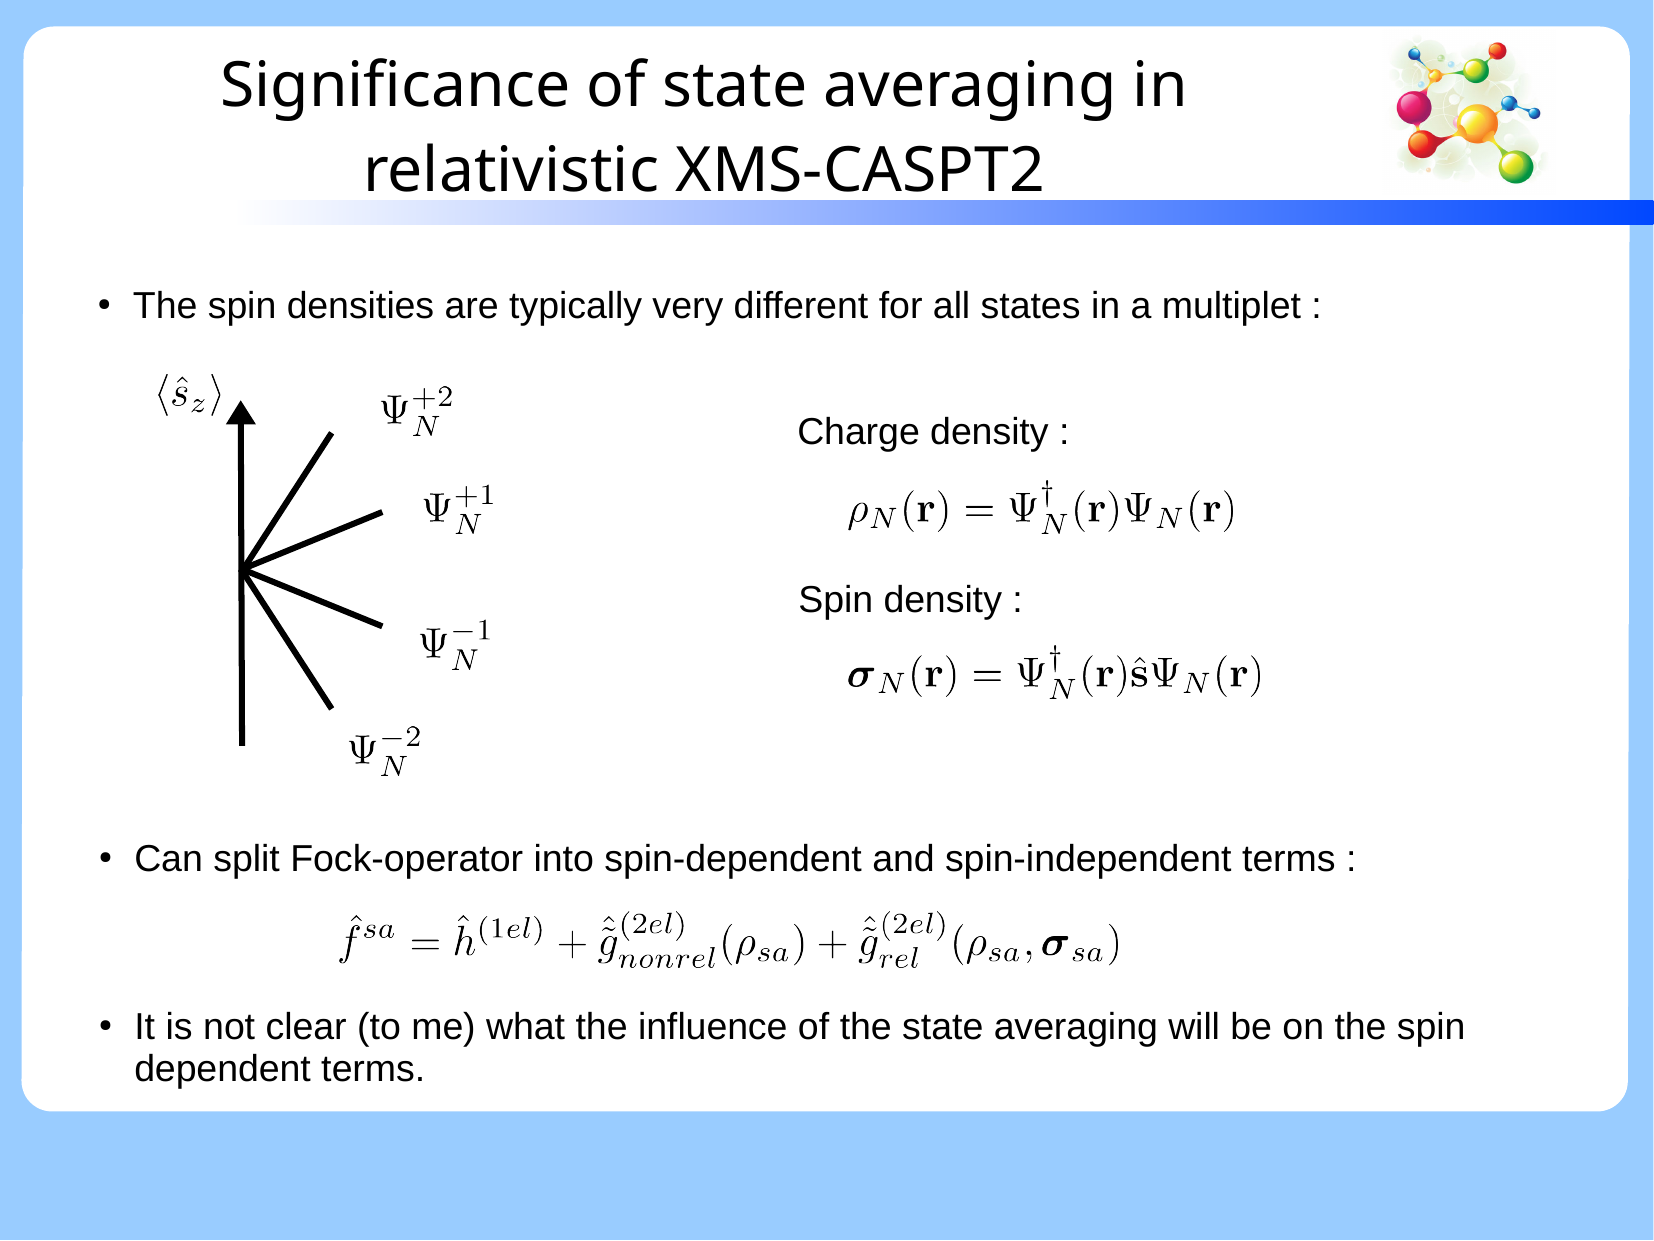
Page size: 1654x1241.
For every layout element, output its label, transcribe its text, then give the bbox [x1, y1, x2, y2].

text_box The spin densities are typically very different for all states in a multiplet : Charge density : Spin density : [82, 277, 1592, 755]
picture [1382, 29, 1556, 195]
picture [848, 480, 1233, 534]
table_cell [956, 201, 961, 224]
picture [348, 726, 420, 776]
picture [158, 373, 221, 416]
title Significance of state averaging in relativistic XMS-CASPT2 [80, 49, 1329, 201]
text_box Can split Fock-operator into spin-dependent and spin-independent terms : It is not clear (to me) what the influence of the state averaging will be on the spin dependent terms. [84, 830, 1579, 1140]
picture [380, 386, 452, 436]
table_cell [873, 201, 877, 224]
picture [423, 484, 493, 535]
picture [419, 619, 490, 670]
picture [848, 645, 1260, 699]
